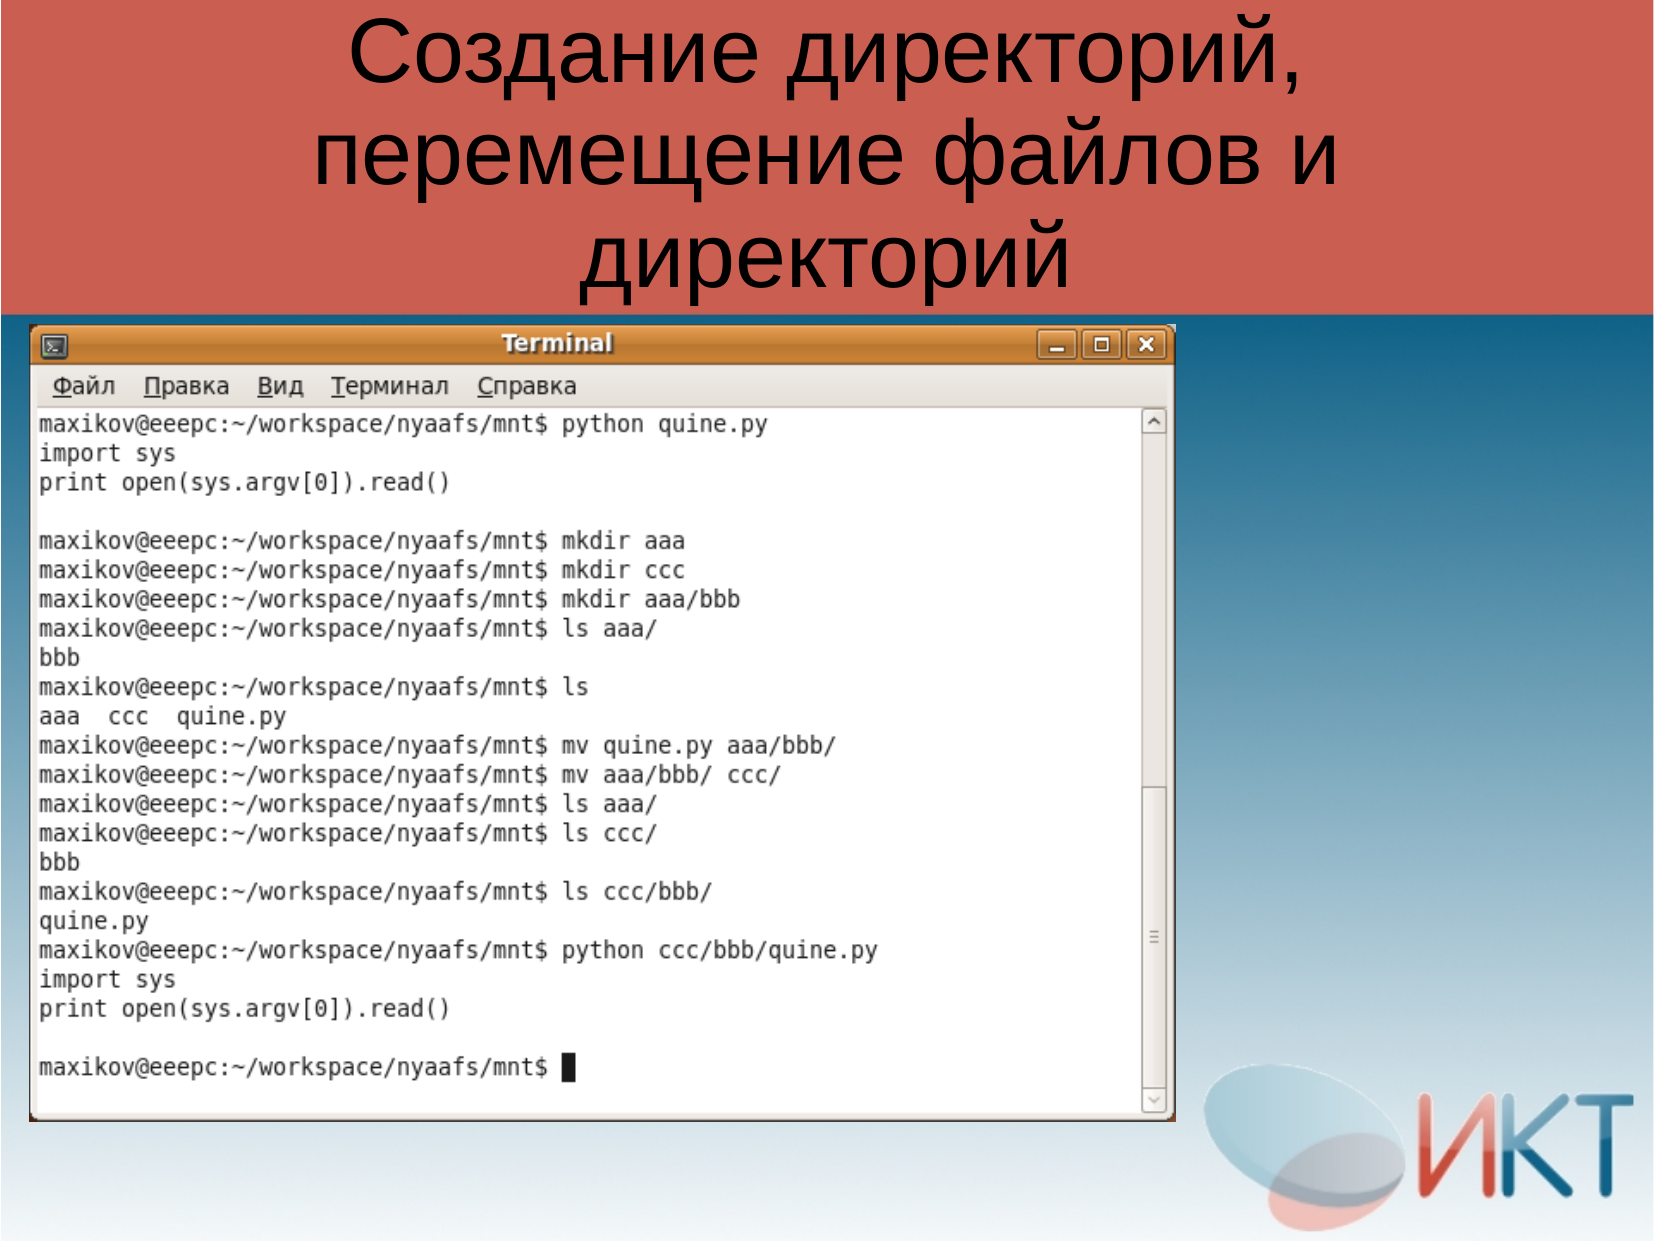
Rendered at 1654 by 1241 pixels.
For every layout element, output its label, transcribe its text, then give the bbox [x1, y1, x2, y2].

picture [1, 0, 1654, 1241]
title Создание директорий, перемещение файлов и директорий [82, 0, 1571, 307]
